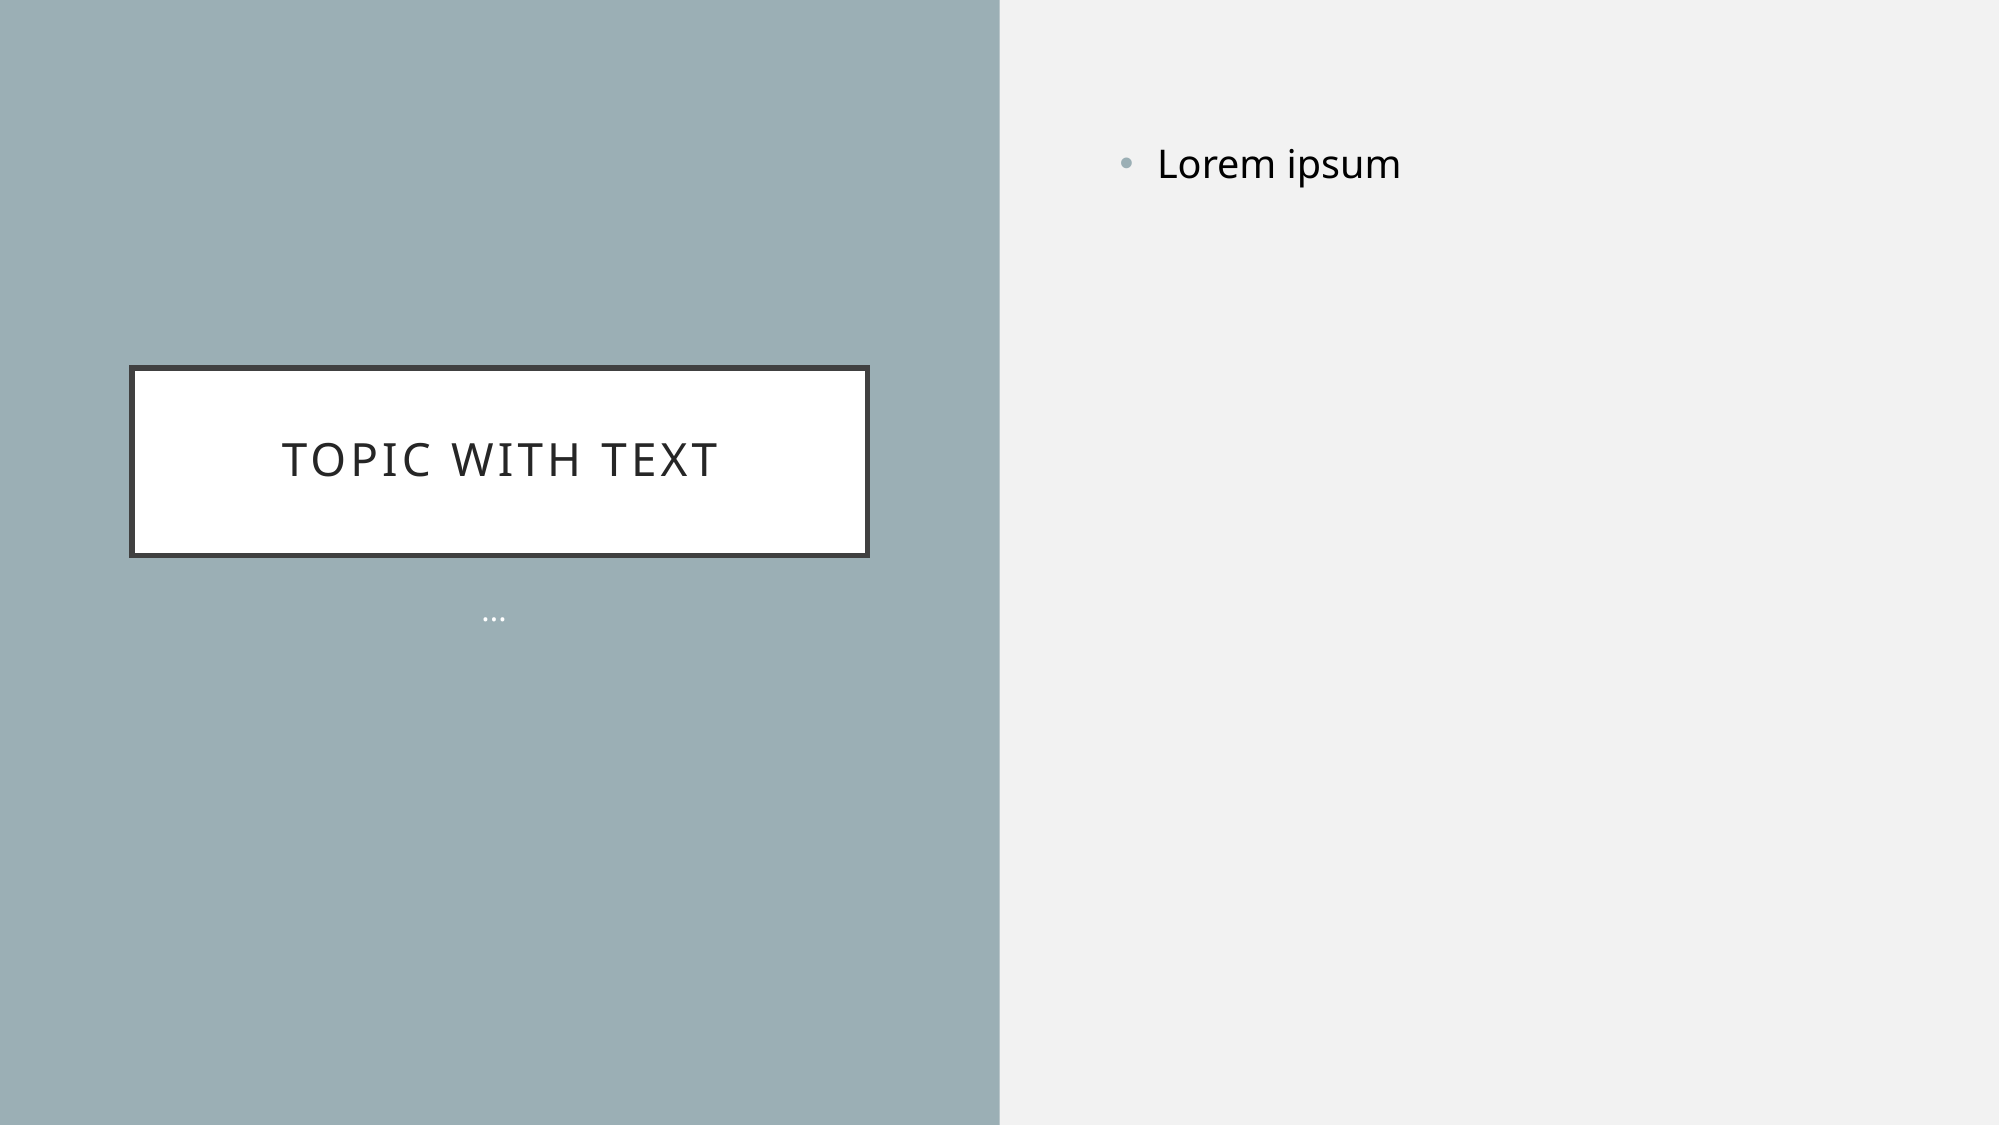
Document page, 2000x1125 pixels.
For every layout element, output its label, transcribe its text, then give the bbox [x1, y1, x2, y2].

list Lorem ipsum [1104, 131, 1895, 993]
list ... [182, 582, 806, 943]
title Topic with text [131, 368, 868, 556]
